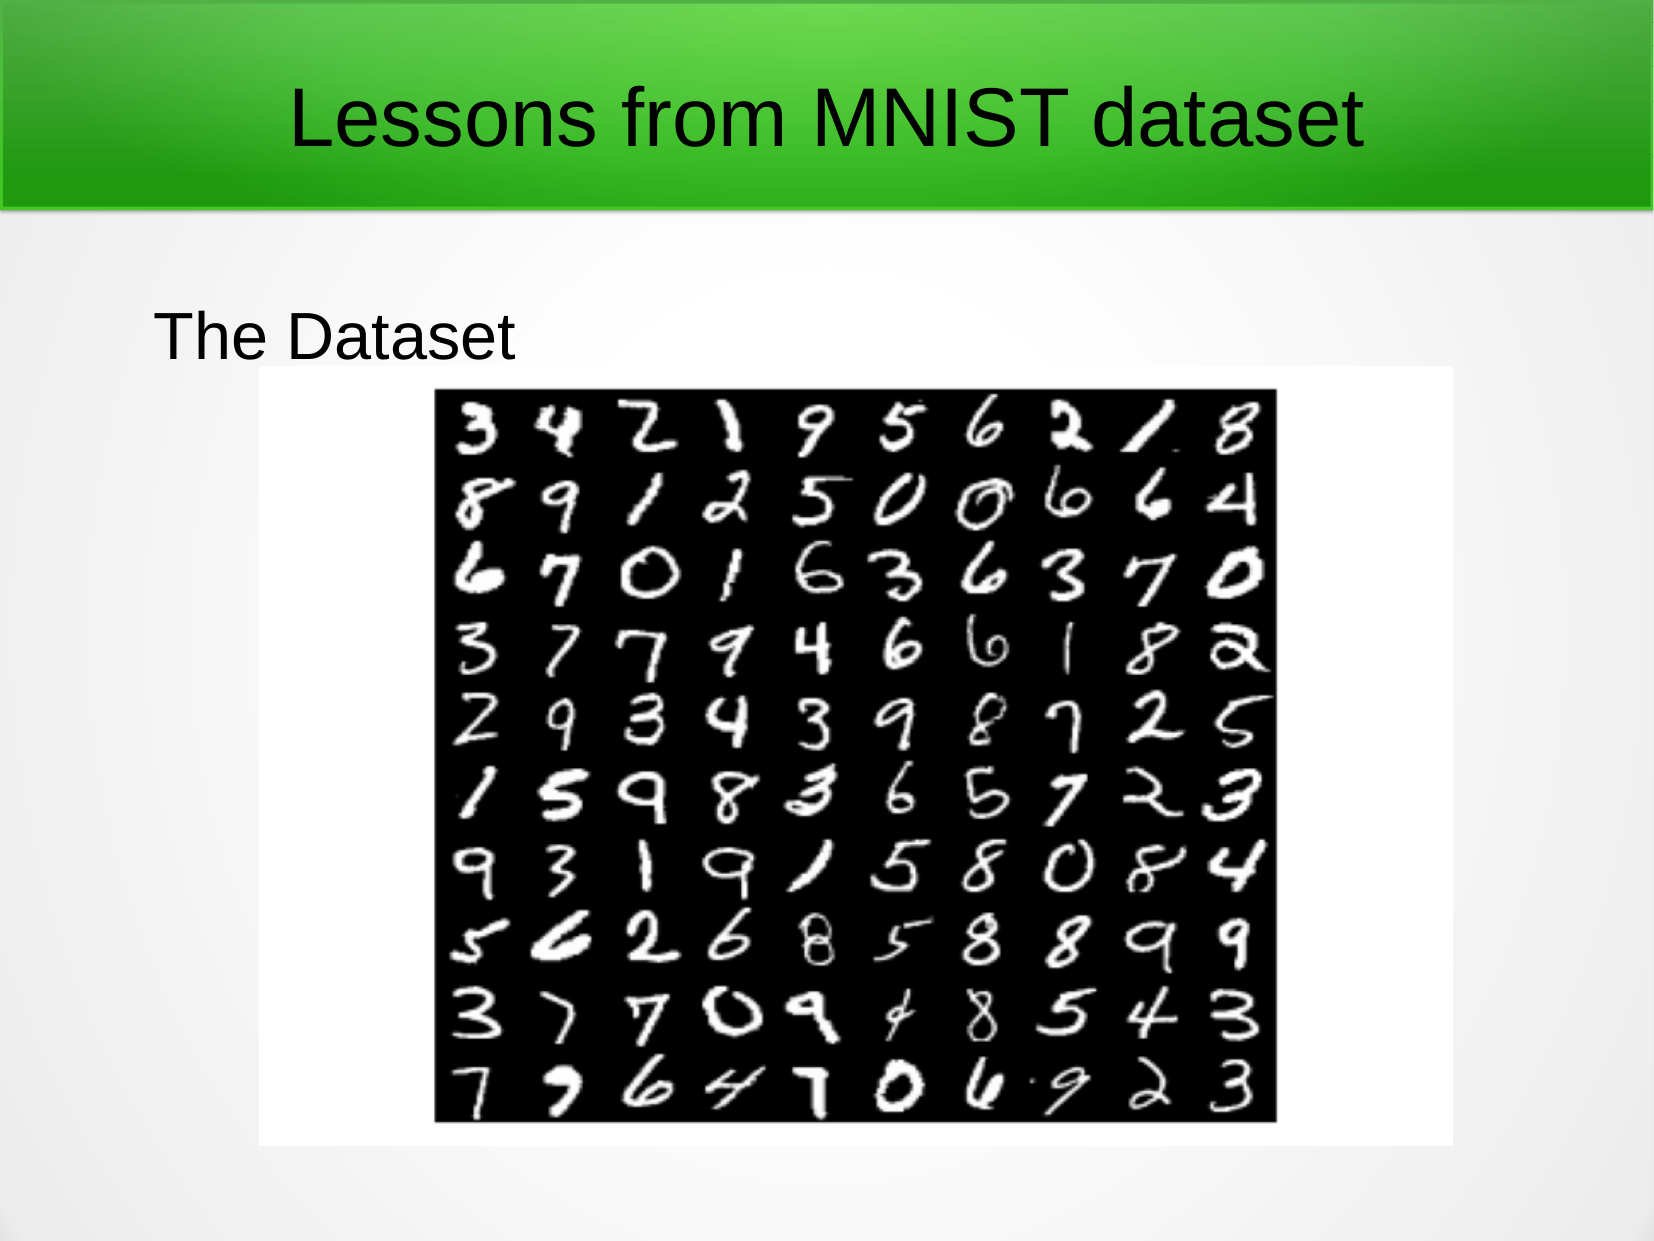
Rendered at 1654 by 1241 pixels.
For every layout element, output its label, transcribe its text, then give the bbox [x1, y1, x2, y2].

title Lessons from MNIST dataset [82, 47, 1571, 189]
picture [259, 366, 1453, 1146]
list The Dataset [82, 299, 1571, 1019]
